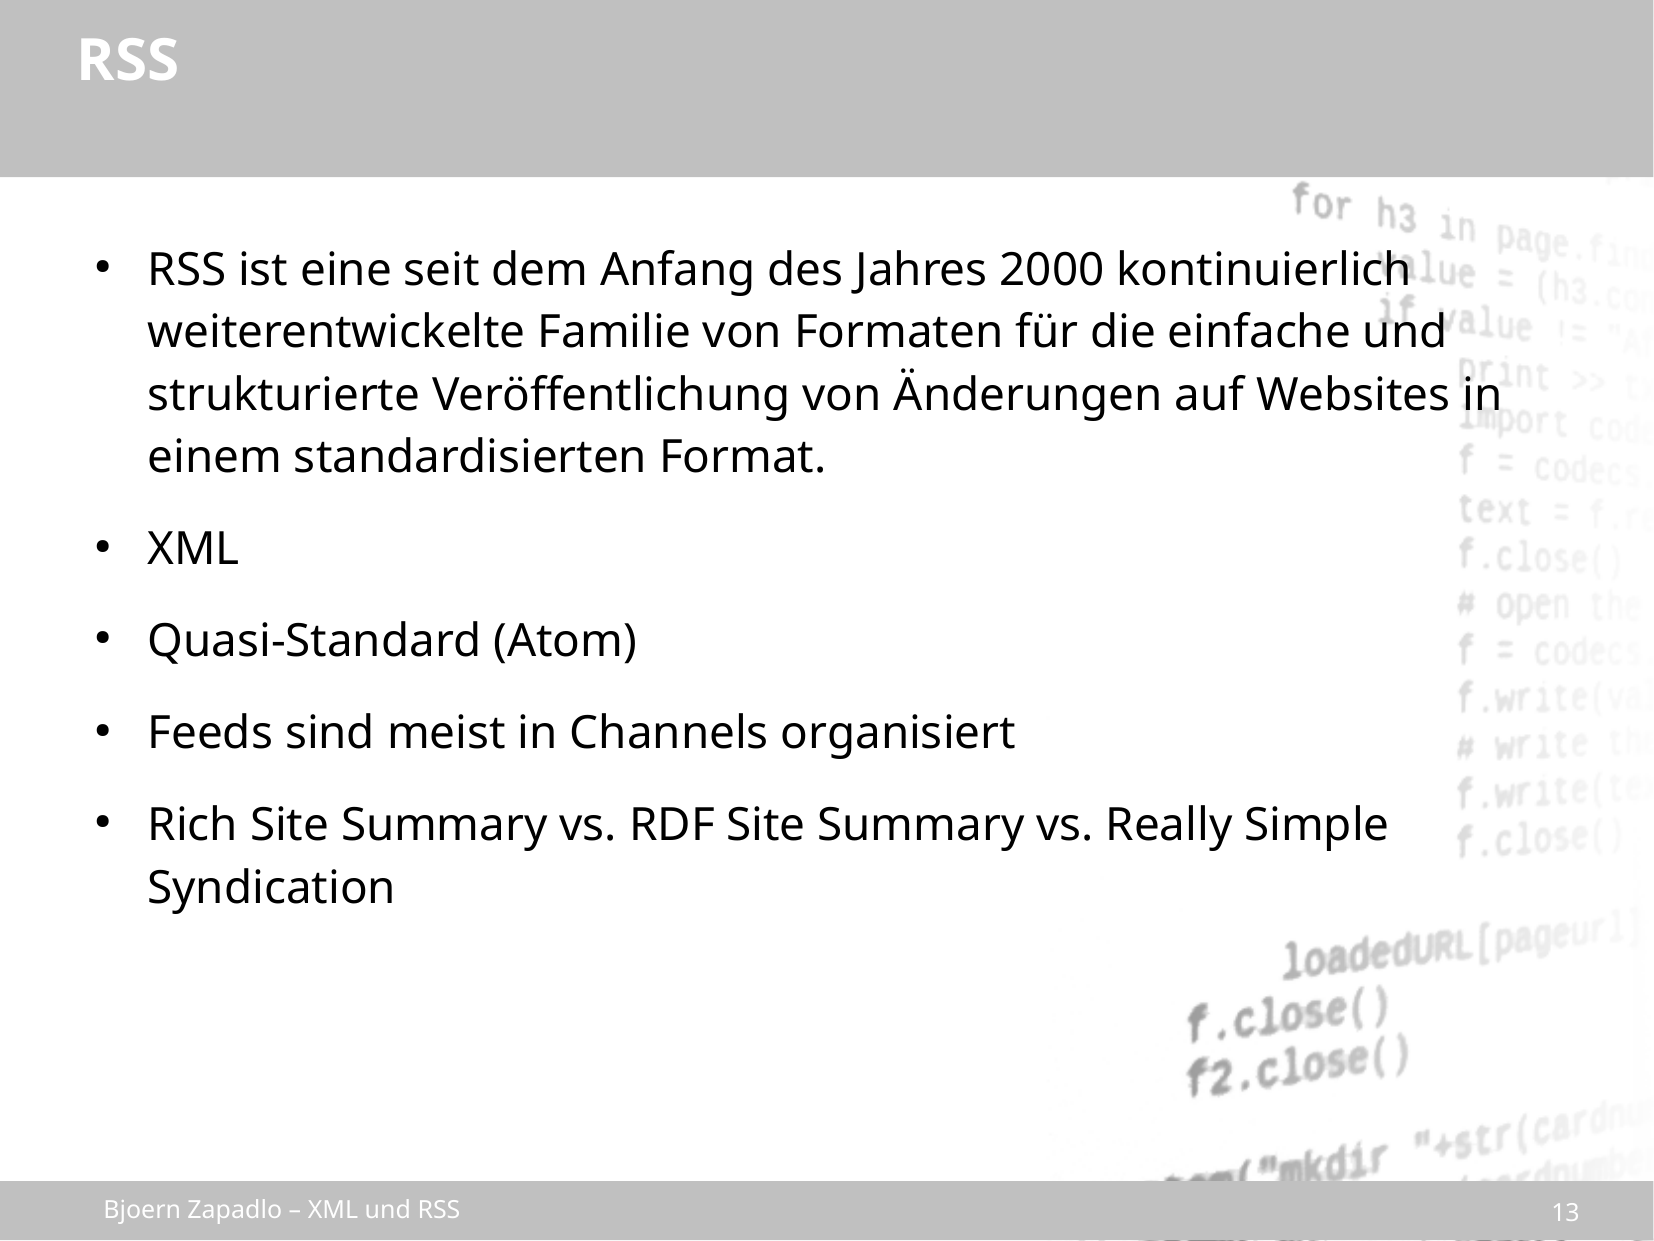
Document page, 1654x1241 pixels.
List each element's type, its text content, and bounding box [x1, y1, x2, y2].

list RSS ist eine seit dem Anfang des Jahres 2000 kontinuierlich weiterentwickelte Familie von Formaten für die einfache und strukturierte Veröffentlichung von Änderungen auf Websites in einem standardisierten Format. XML Quasi-Standard (Atom) Feeds sind meist in Channels organisiert Rich Site Summary vs. RDF Site Summary vs. Really Simple Syndication [76, 236, 1566, 1041]
title RSS [76, 17, 1565, 178]
picture [0, 178, 1654, 1181]
